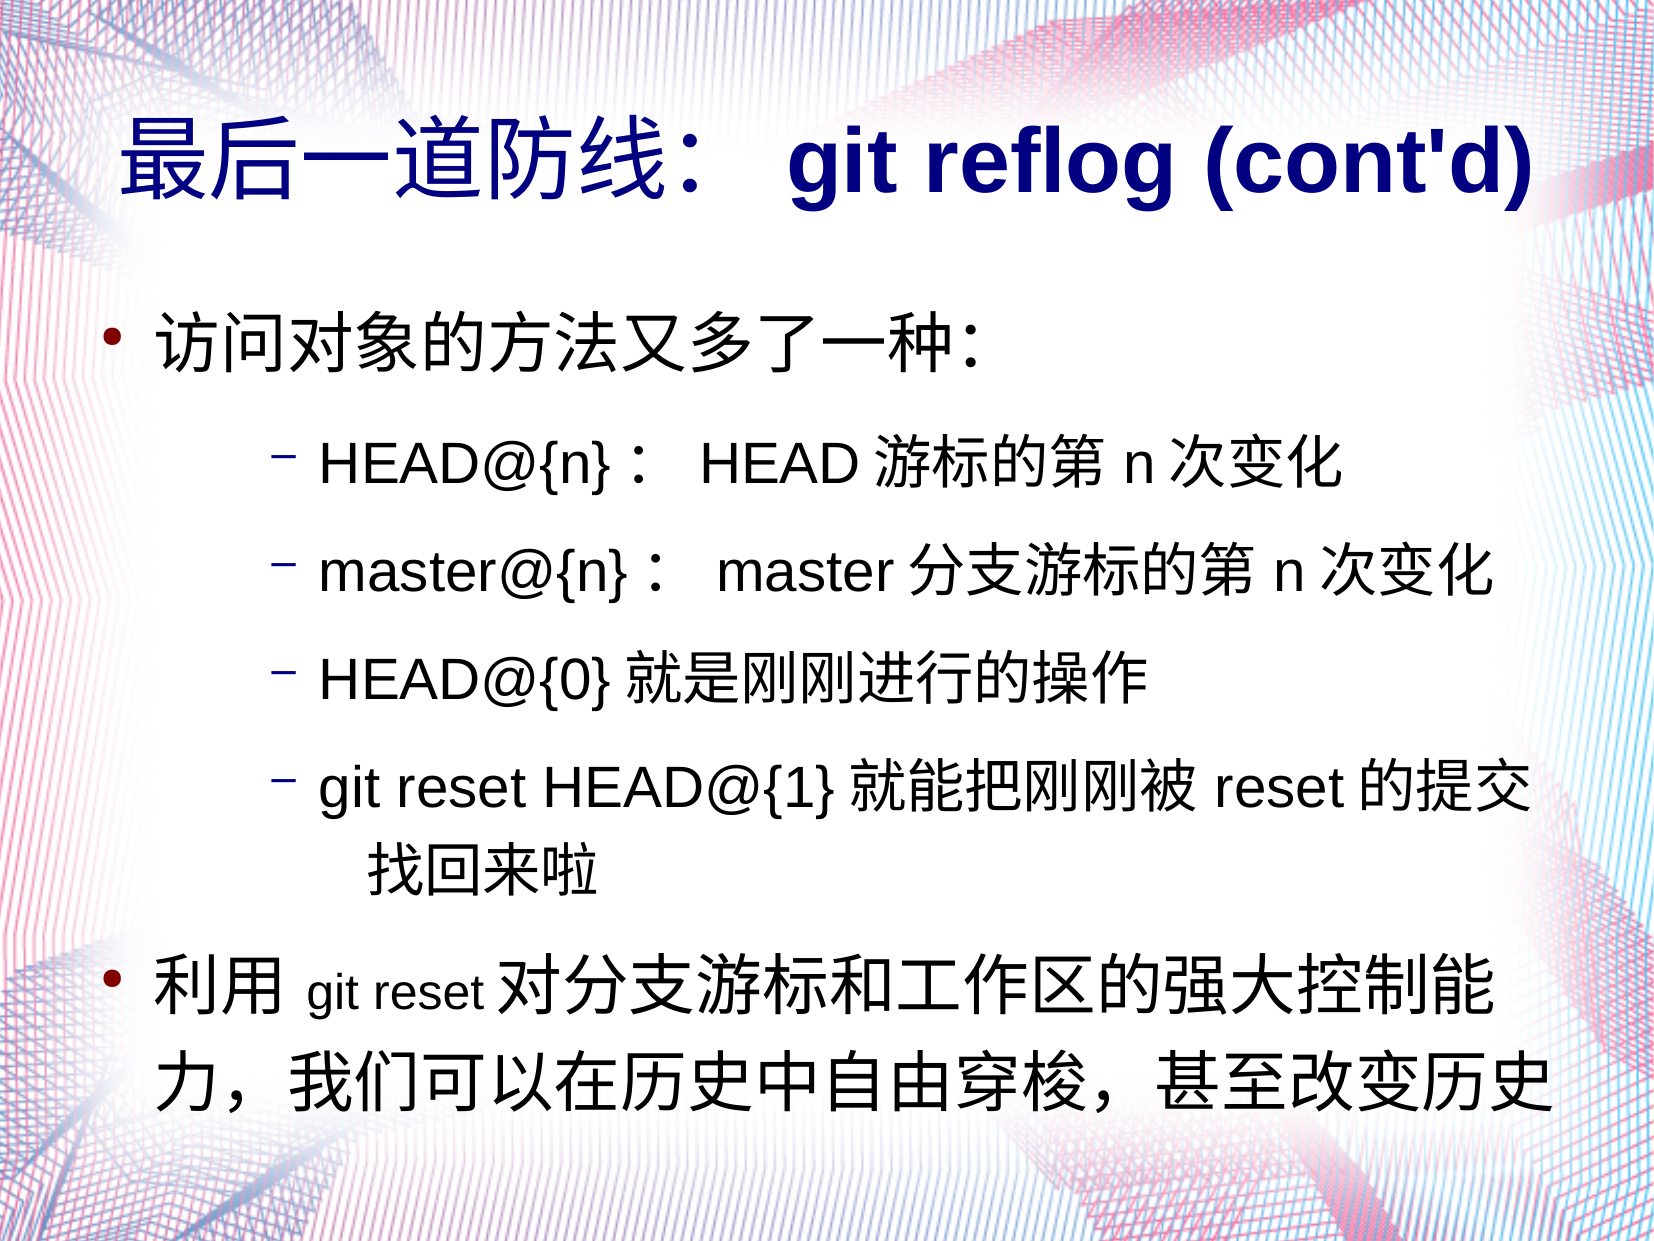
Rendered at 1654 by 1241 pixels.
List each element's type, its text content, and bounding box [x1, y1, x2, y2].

list 访问对象的方法又多了一种： HEAD@{n}：HEAD游标的第n次变化 master@{n}：master分支游标的第n次变化 HEAD@{0}就是刚刚进行的操作 git reset HEAD@{1}就能把刚刚被reset的提交找回来啦 利用git reset对分支游标和工作区的强大控制能力，我们可以在历史中自由穿梭，甚至改变历史 [82, 290, 1571, 1077]
title 最后一道防线：git reflog (cont'd) [82, 49, 1571, 257]
picture [0, 0, 1654, 1241]
